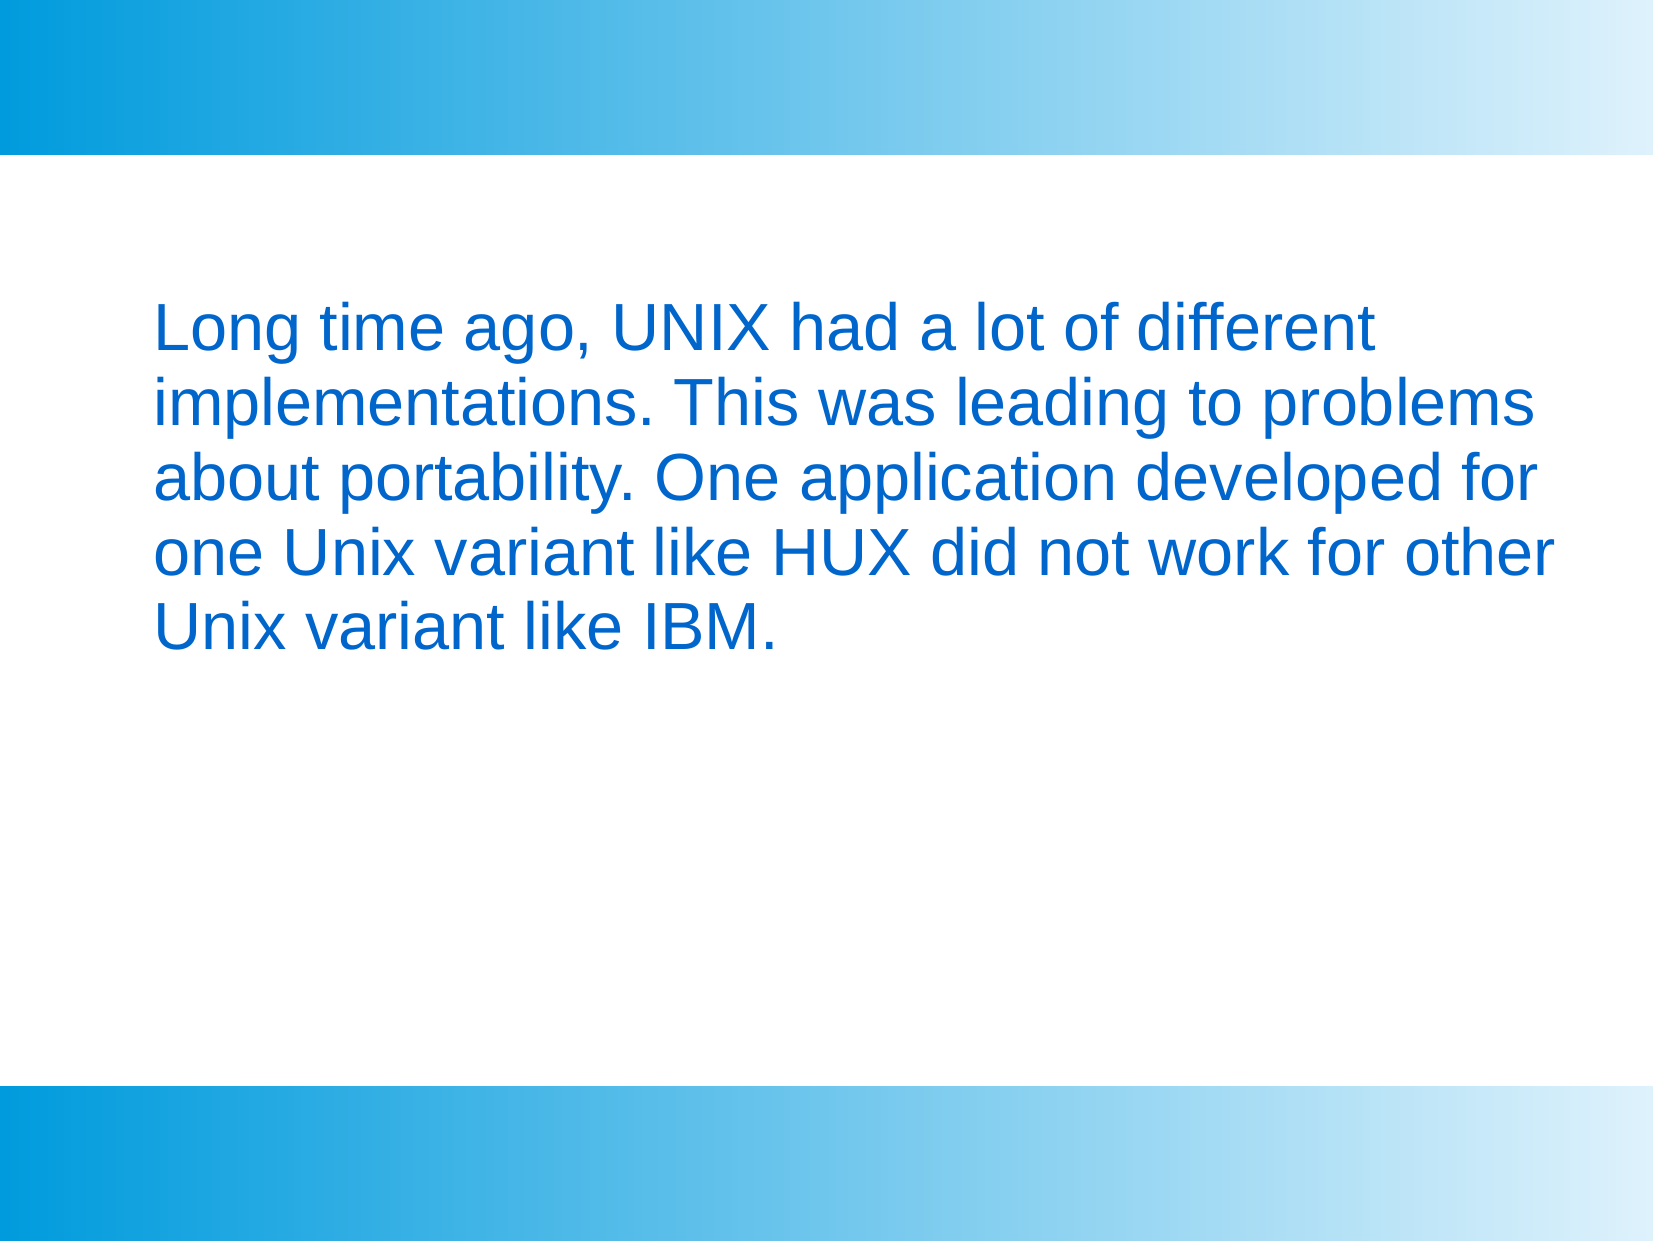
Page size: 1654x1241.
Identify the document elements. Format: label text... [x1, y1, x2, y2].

list Long time ago, UNIX had a lot of different implementations. This was leading to problems about portability. One application developed for one Unix variant like HUX did not work for other Unix variant like IBM. [82, 290, 1571, 1010]
